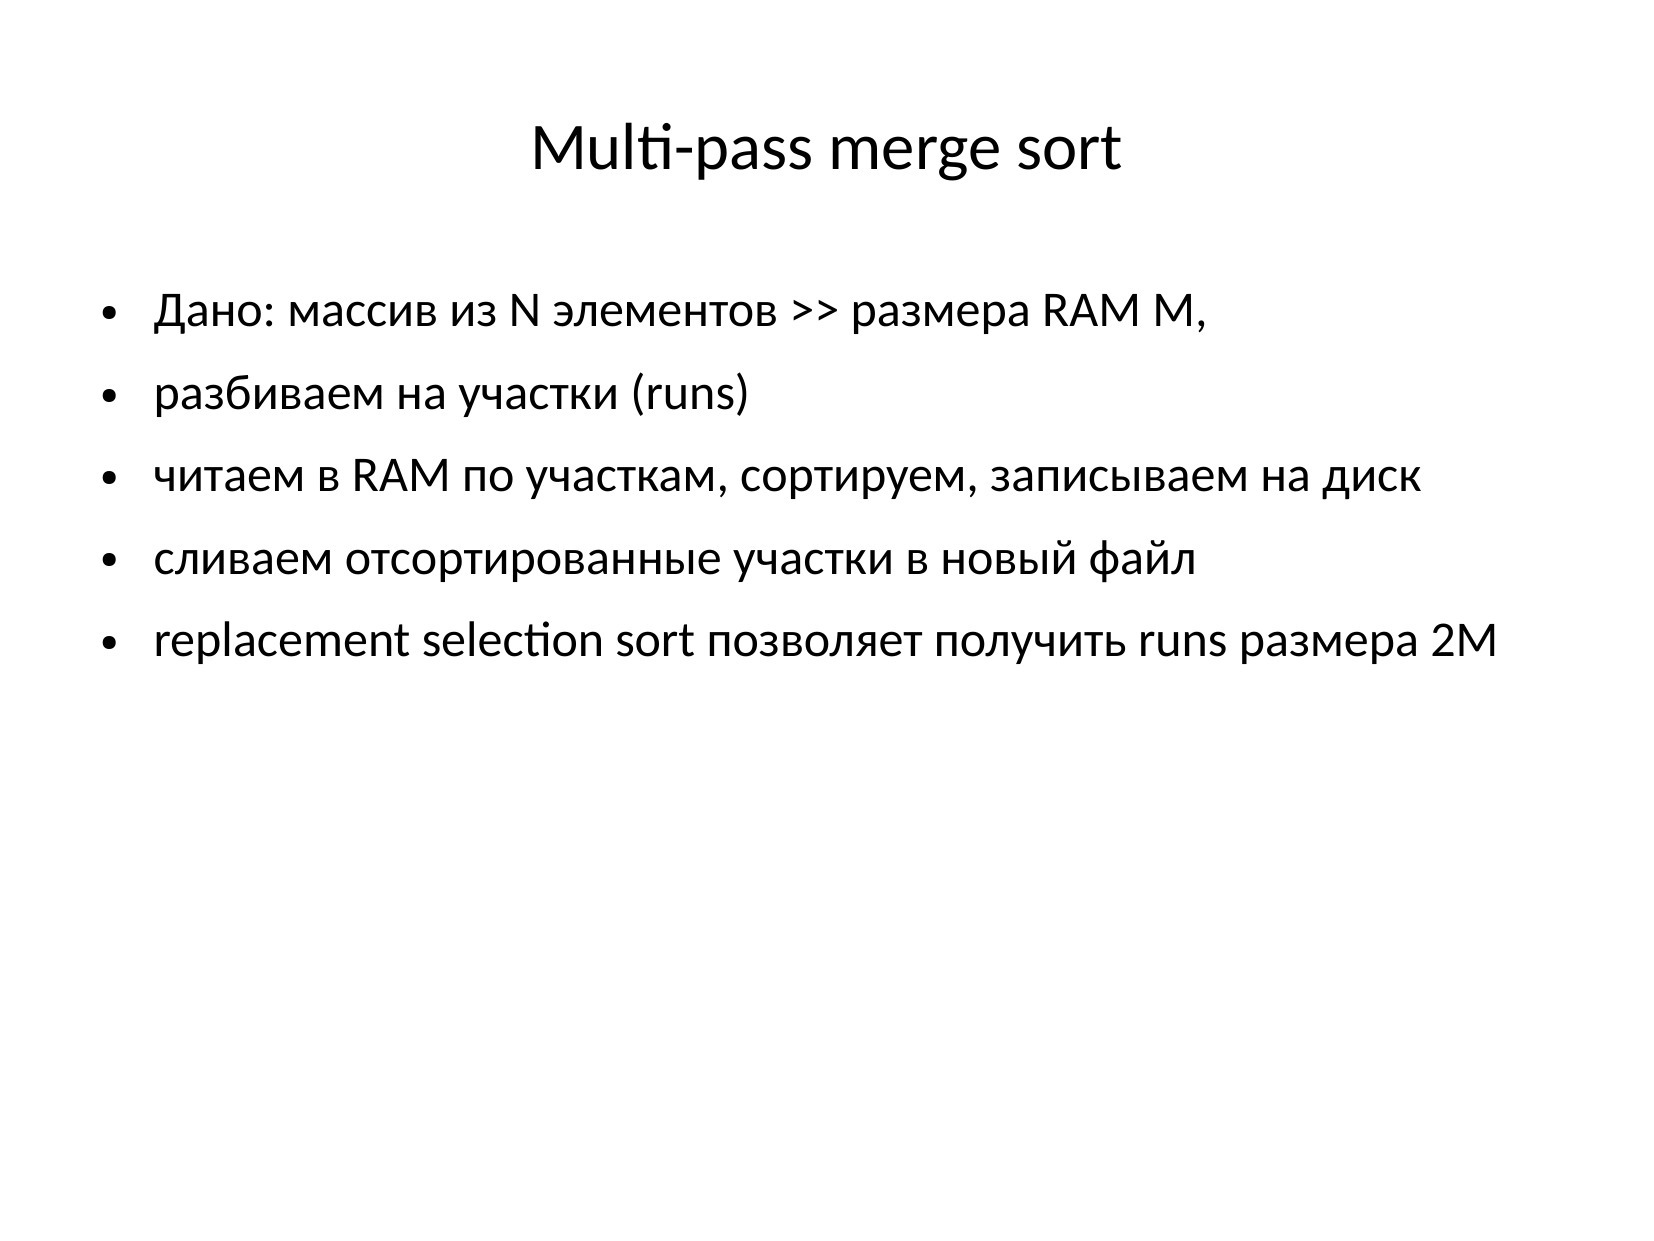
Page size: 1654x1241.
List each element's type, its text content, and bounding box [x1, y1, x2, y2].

title Multi-pass merge sort [82, 49, 1571, 257]
list Дано: массив из N элементов >> размера RAM M, разбиваем на участки (runs) читаем в RAM по участкам, сортируем, записываем на диск сливаем отсортированные участки в новый файл replacement selection sort позволяет получить runs размера 2M [82, 289, 1571, 1108]
